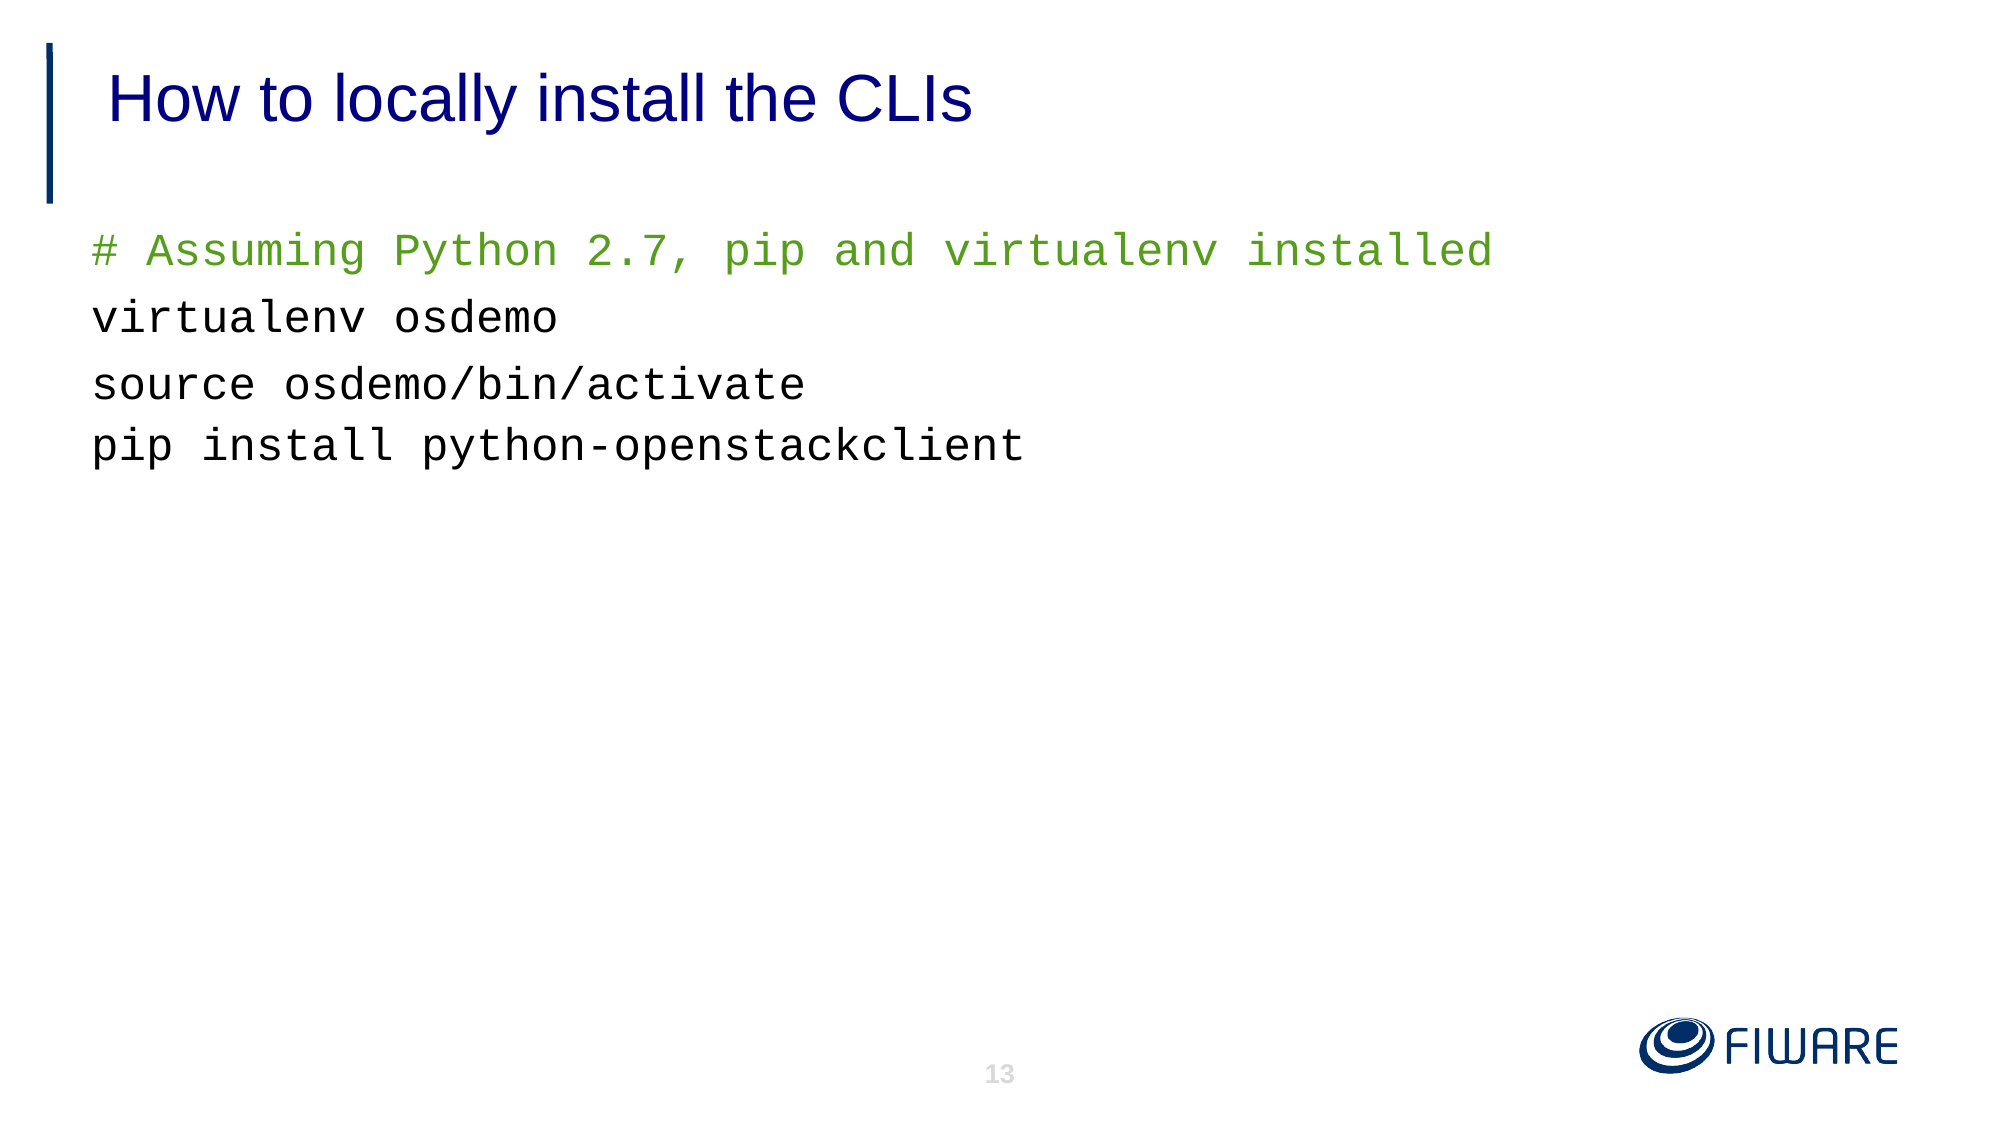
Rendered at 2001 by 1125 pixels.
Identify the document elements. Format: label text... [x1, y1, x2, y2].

slide_number <number> [887, 1042, 1113, 1103]
text_box # Assuming Python 2.7, pip and virtualenv installed virtualenv osdemo source osdemo/bin/activate pip install python-openstackclient [76, 212, 1902, 477]
picture [1635, 1012, 1905, 1077]
title How to locally install the CLIs [92, 47, 1704, 189]
